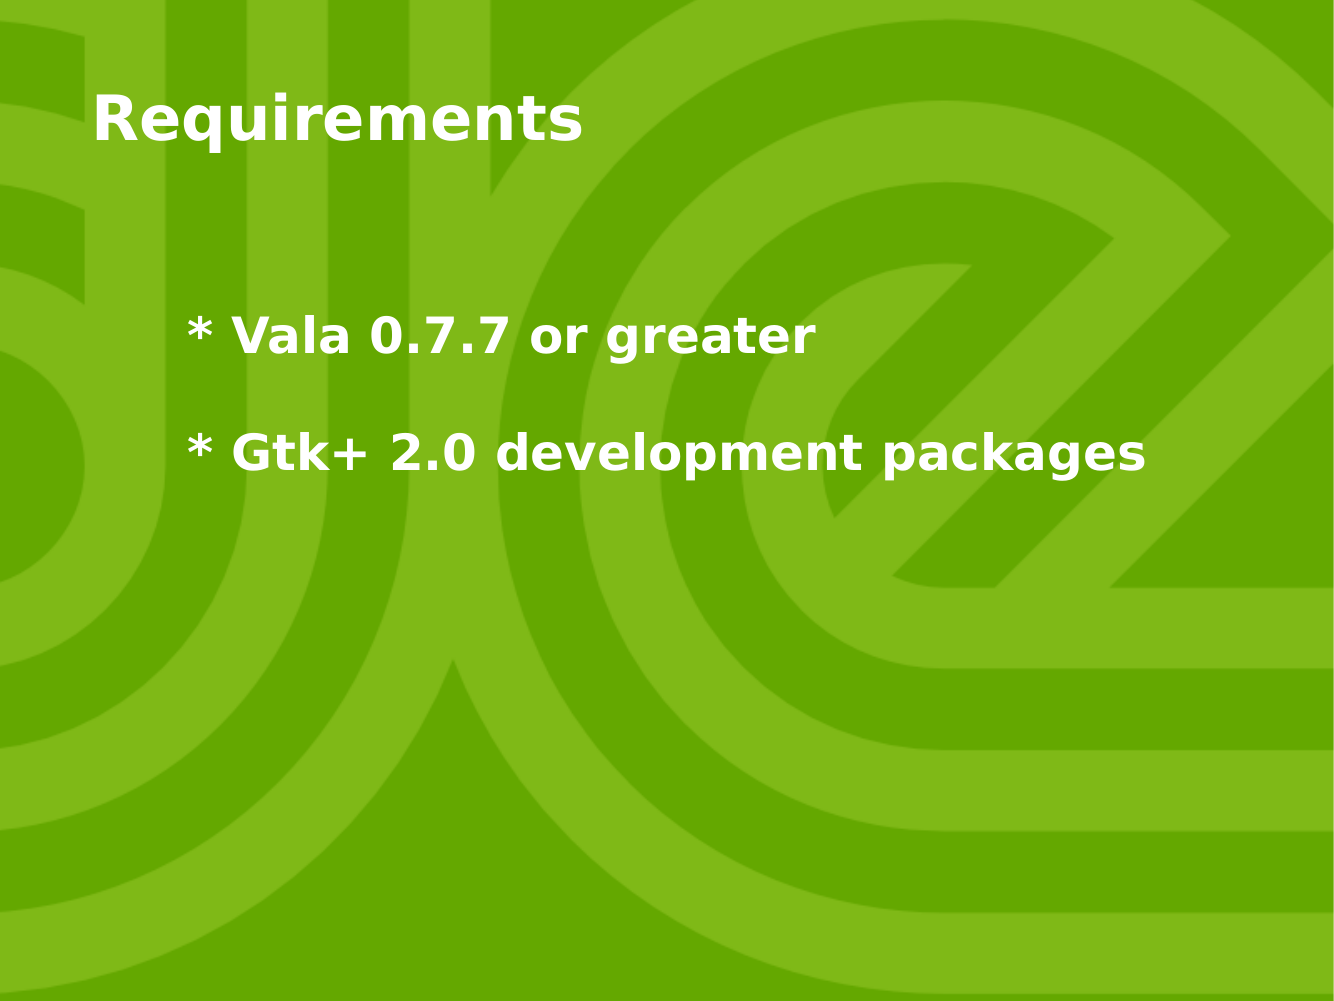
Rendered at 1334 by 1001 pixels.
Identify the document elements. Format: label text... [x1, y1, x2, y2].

picture [0, 0, 1334, 1001]
text_box * Vala 0.7.7 or greater * Gtk+ 2.0 development packages [173, 300, 1163, 490]
text_box Requirements [76, 75, 601, 163]
